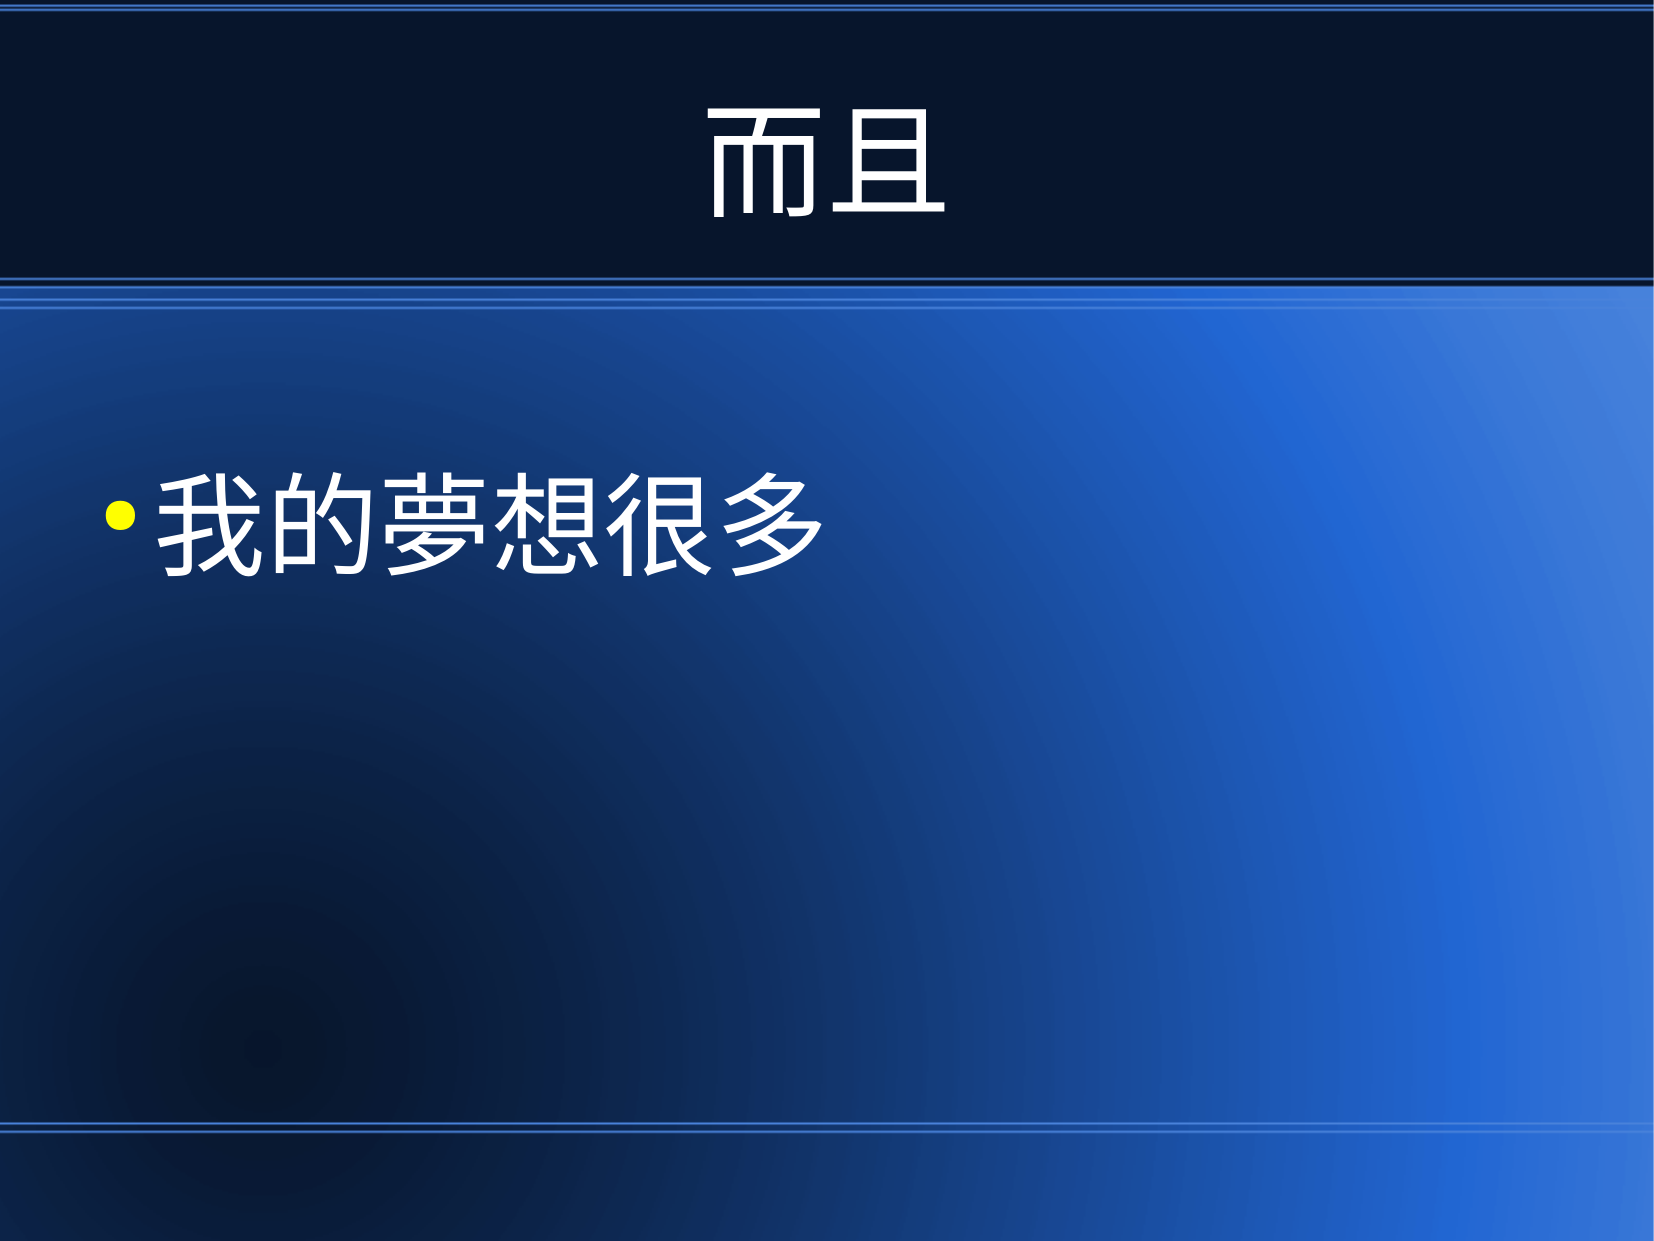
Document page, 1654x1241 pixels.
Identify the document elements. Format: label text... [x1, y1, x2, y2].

picture [0, 0, 1654, 1241]
title 而且 [82, 49, 1571, 257]
list 我的夢想很多 [82, 355, 1571, 1241]
